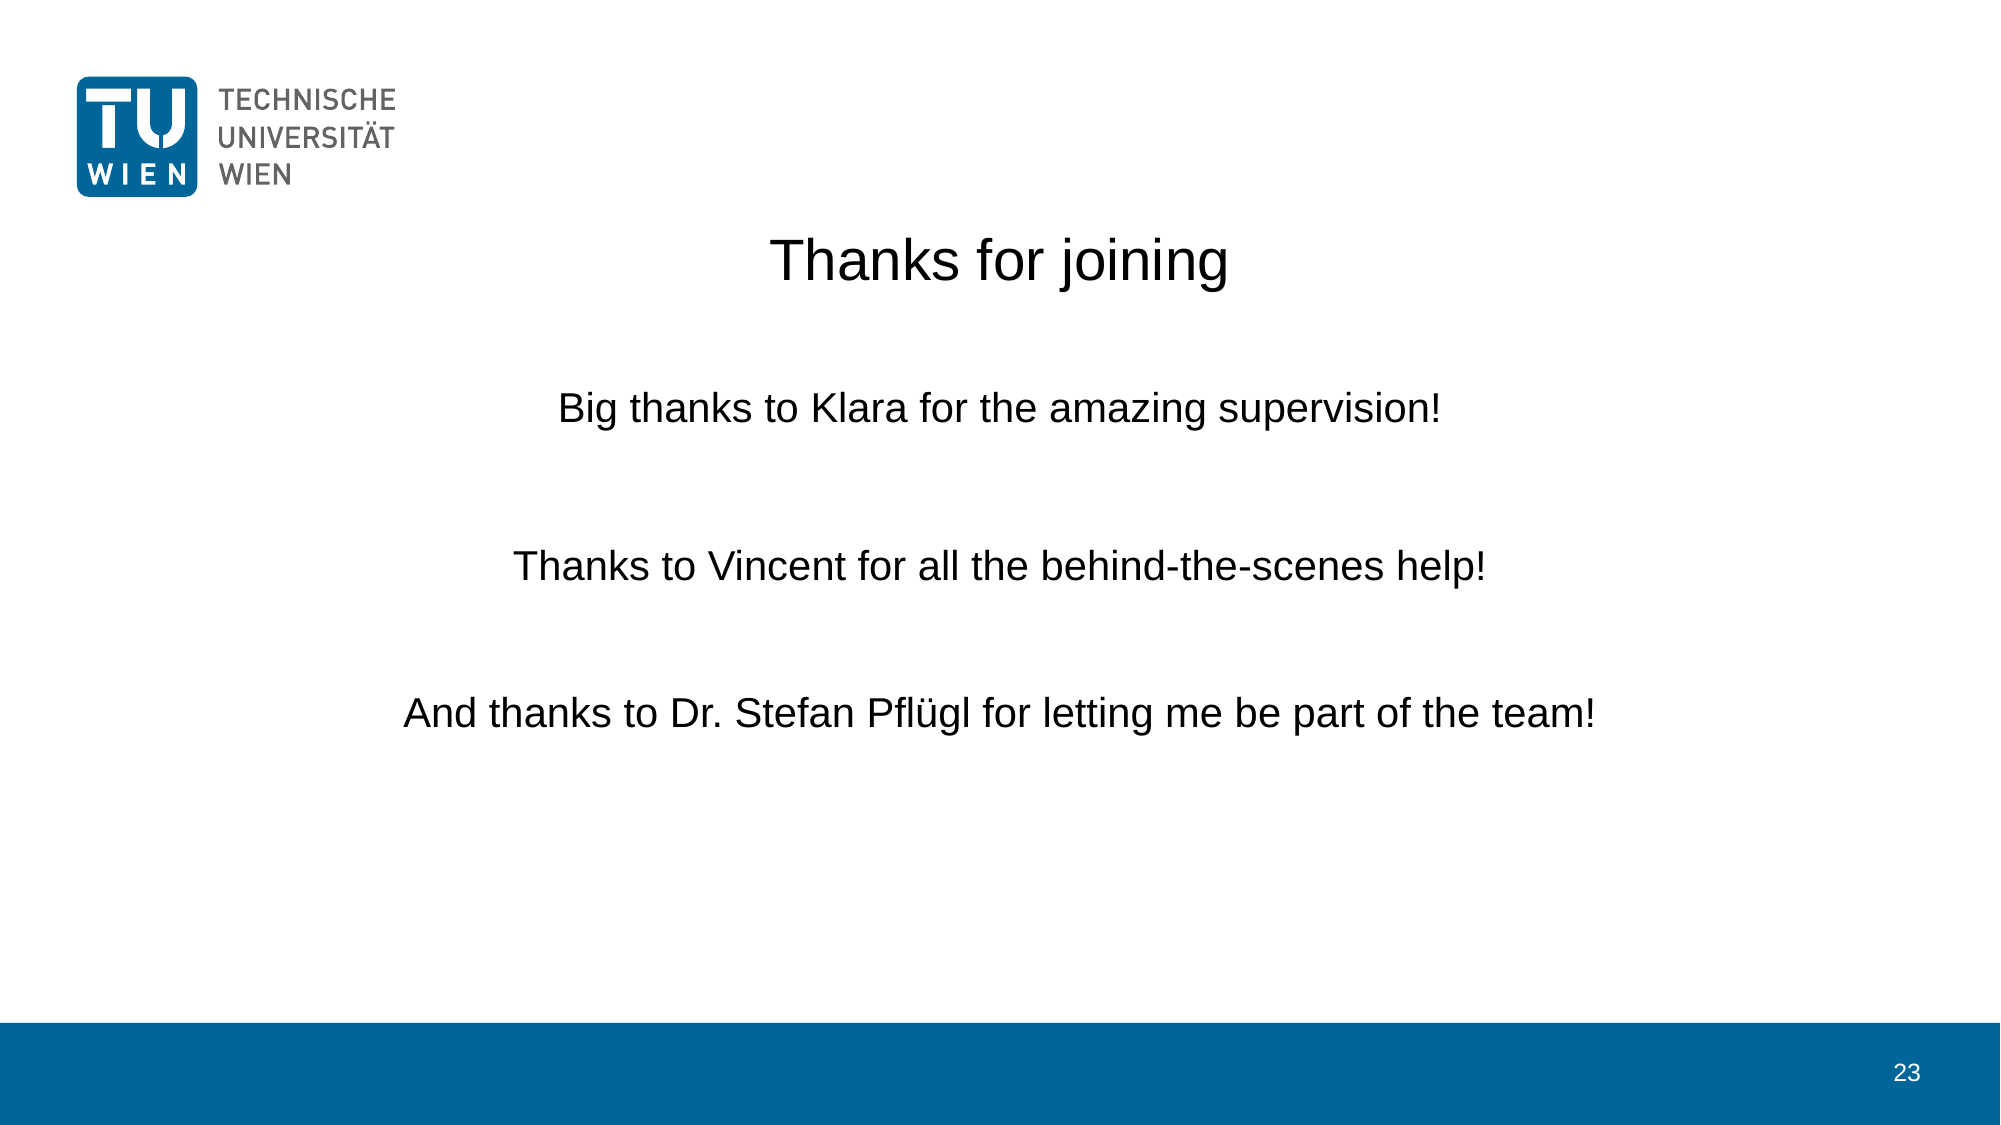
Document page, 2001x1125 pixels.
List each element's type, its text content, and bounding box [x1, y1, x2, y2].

text_box Thanks for joining [754, 214, 1246, 300]
text_box And thanks to Dr. Stefan Pflügl for letting me be part of the team! [387, 678, 1613, 789]
text_box Big thanks to Klara for the amazing supervision! [537, 373, 1463, 439]
text_box Thanks to Vincent for all the behind-the-scenes help! [498, 531, 1502, 596]
